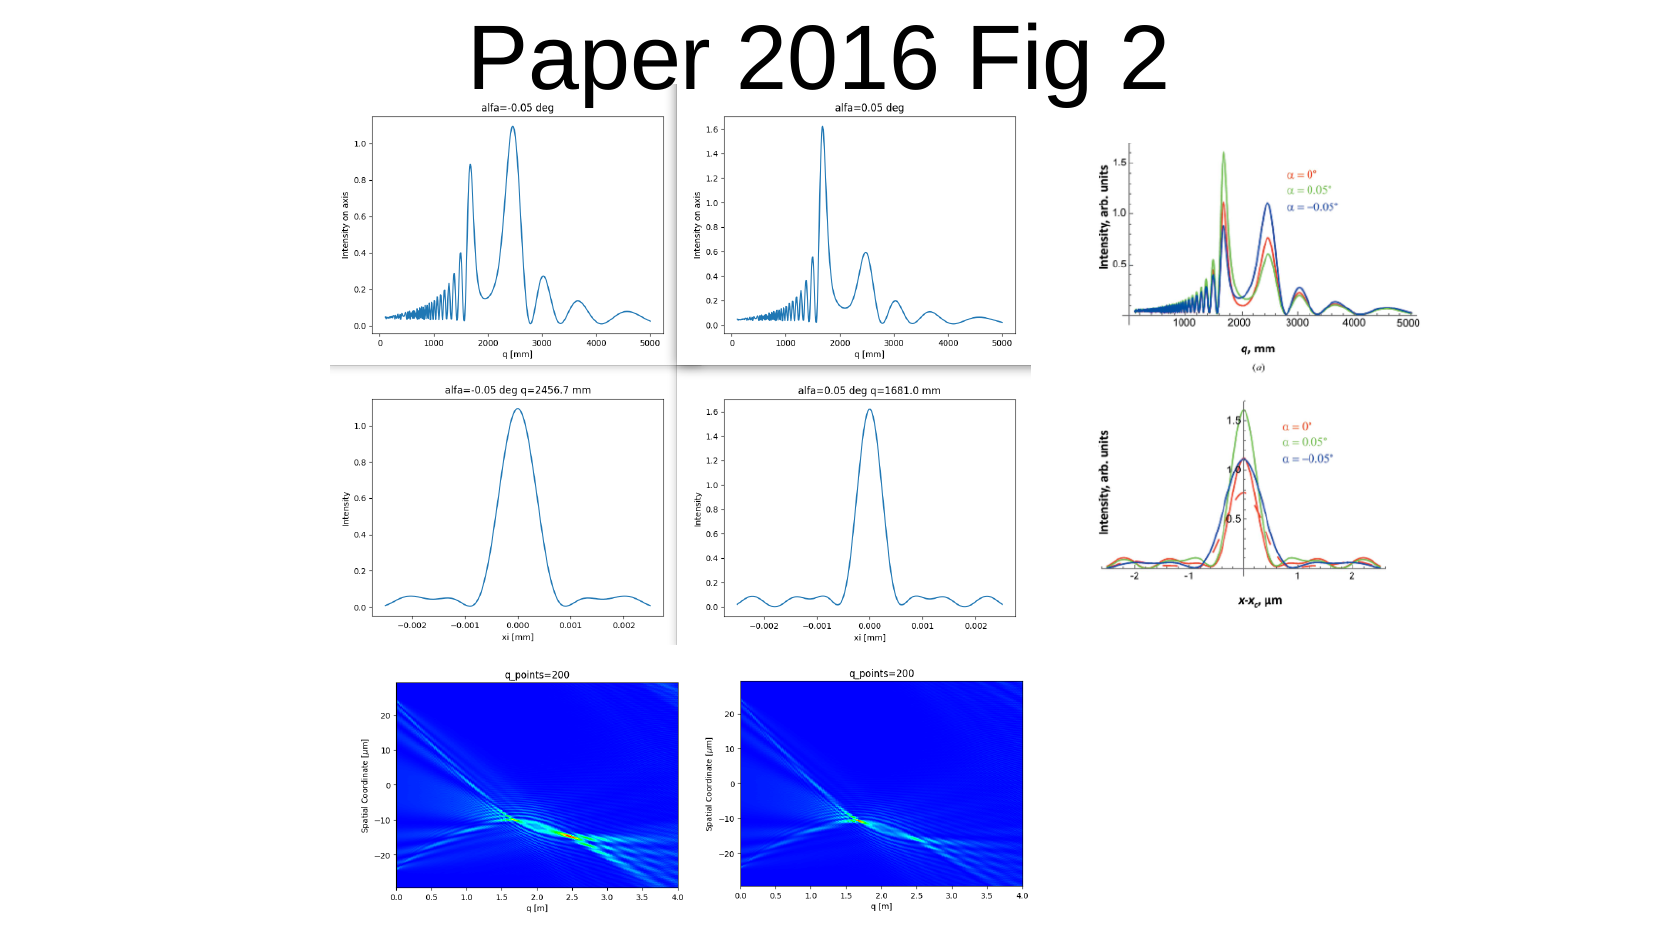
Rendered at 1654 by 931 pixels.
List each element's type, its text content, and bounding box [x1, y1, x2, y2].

title Paper 2016 Fig 2 [75, 0, 1564, 136]
picture [1095, 123, 1438, 616]
picture [345, 659, 1036, 922]
picture [330, 136, 1031, 646]
